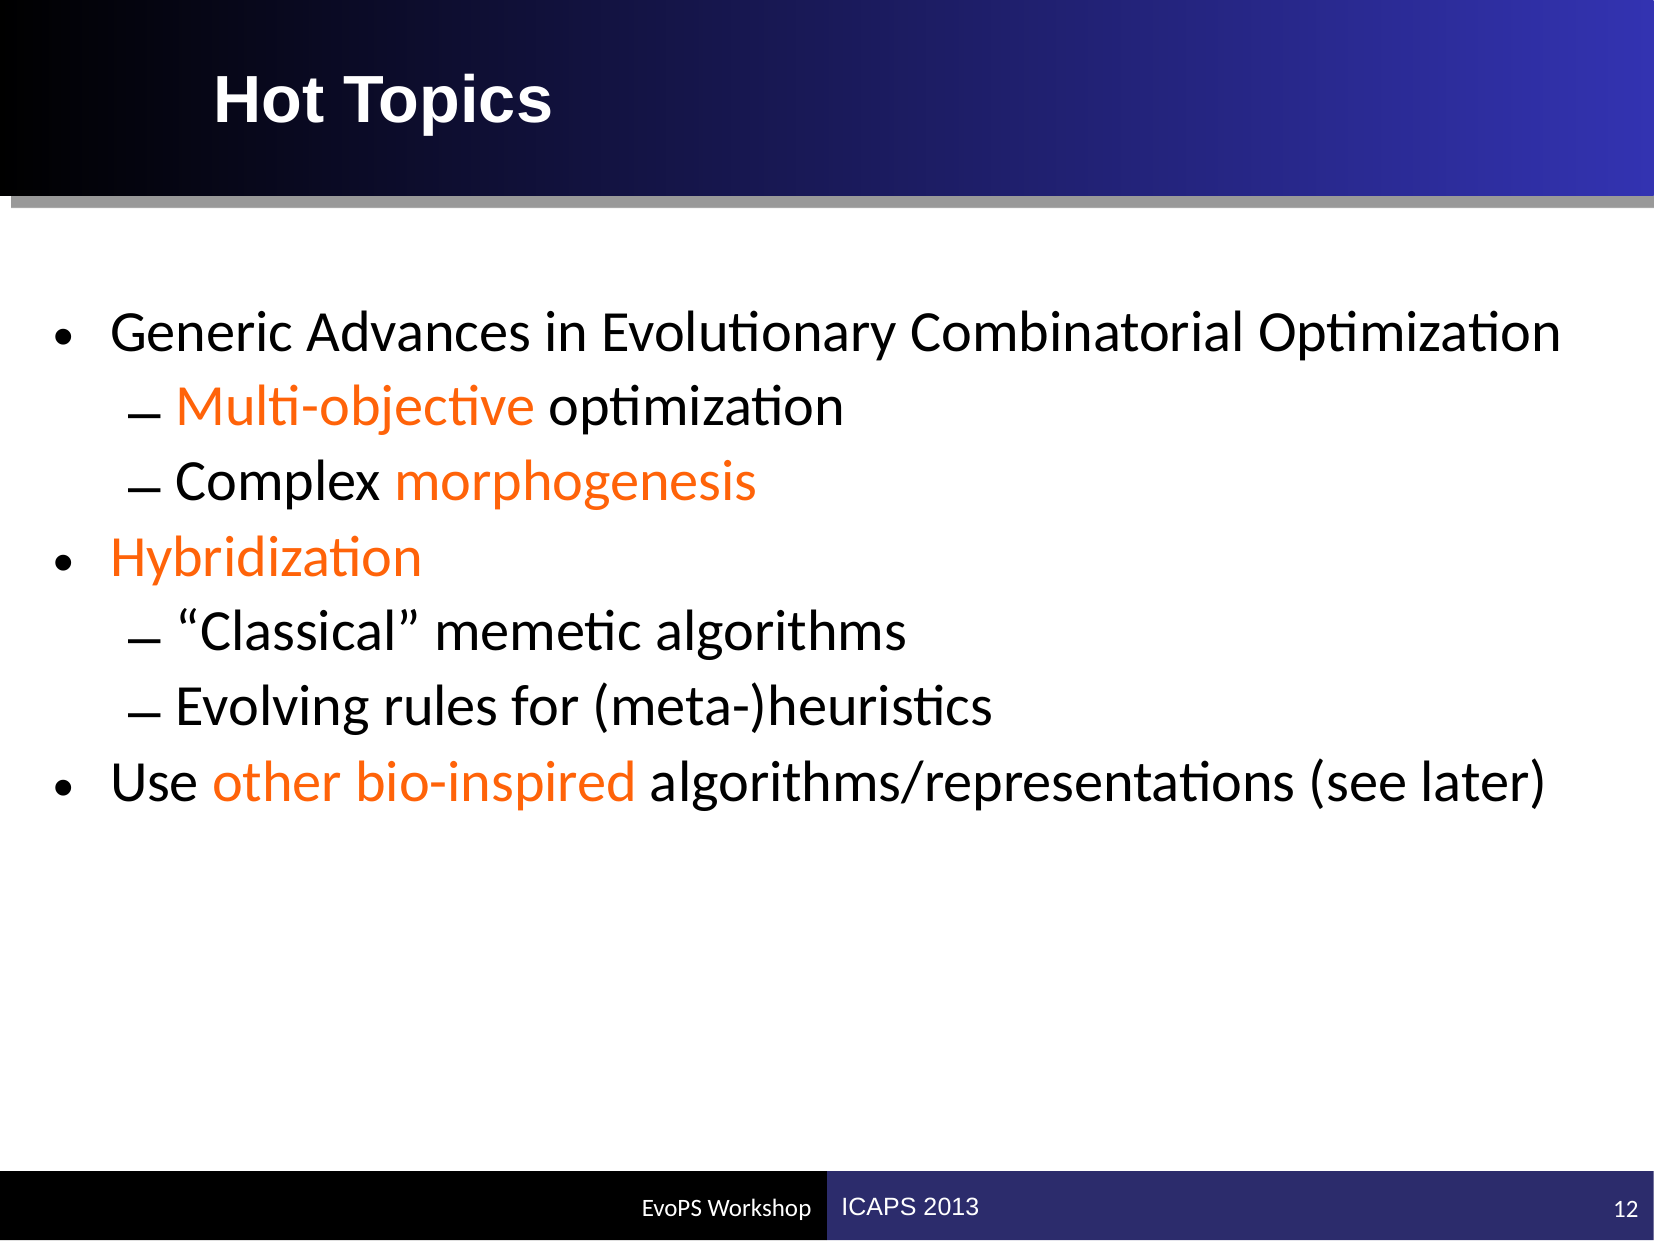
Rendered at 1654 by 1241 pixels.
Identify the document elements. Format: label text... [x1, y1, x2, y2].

text_box Hot Topics [199, 54, 1460, 170]
list Generic Advances in Evolutionary Combinatorial Optimization Multi-objective optimization Complex morphogenesis Hybridization “Classical” memetic algorithms Evolving rules for (meta-)heuristics Use other bio-inspired algorithms/representations (see later) [39, 300, 1647, 1111]
